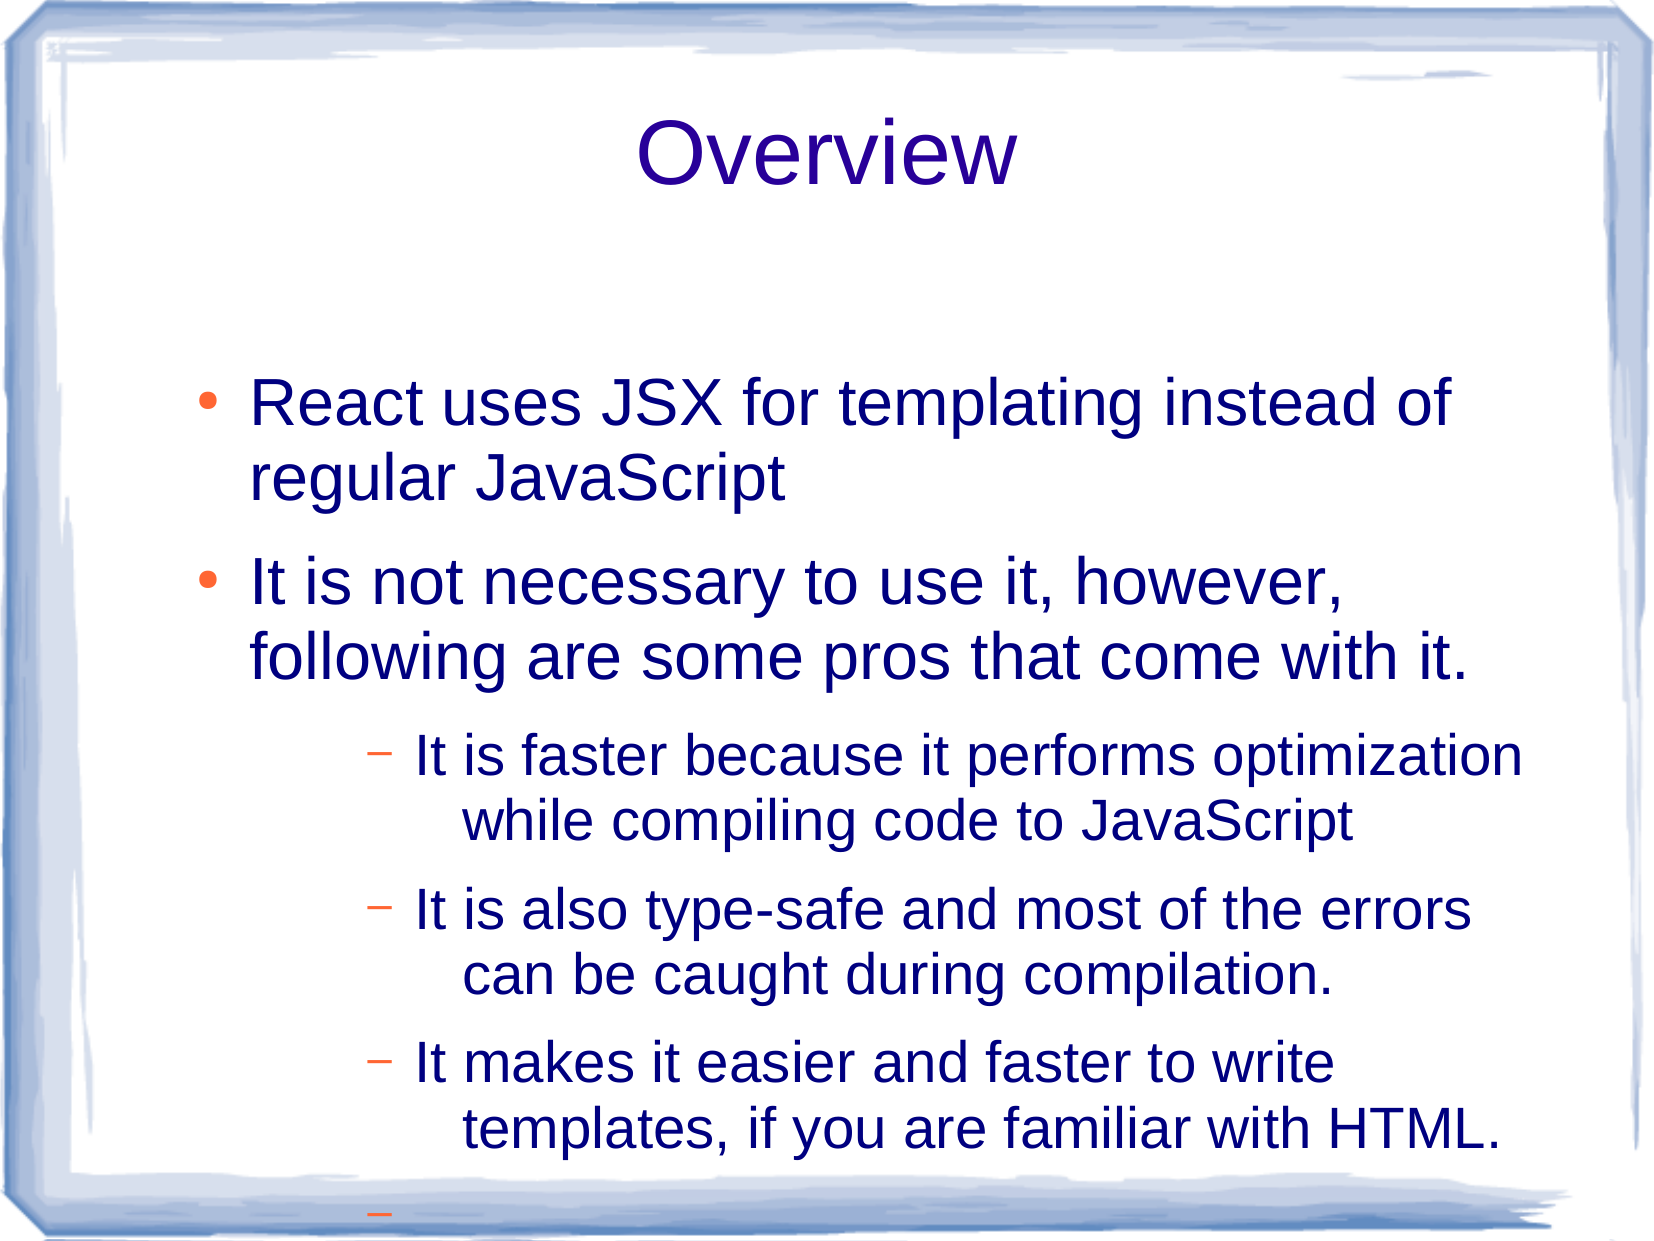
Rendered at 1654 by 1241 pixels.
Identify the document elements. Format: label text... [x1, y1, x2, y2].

title Overview [82, 49, 1571, 257]
list React uses JSX for templating instead of regular JavaScript It is not necessary to use it, however, following are some pros that come with it. It is faster because it performs optimization while compiling code to JavaScript It is also type-safe and most of the errors can be caught during compilation. It makes it easier and faster to write templates, if you are familiar with HTML. [178, 364, 1570, 1241]
picture [0, 0, 1654, 1241]
